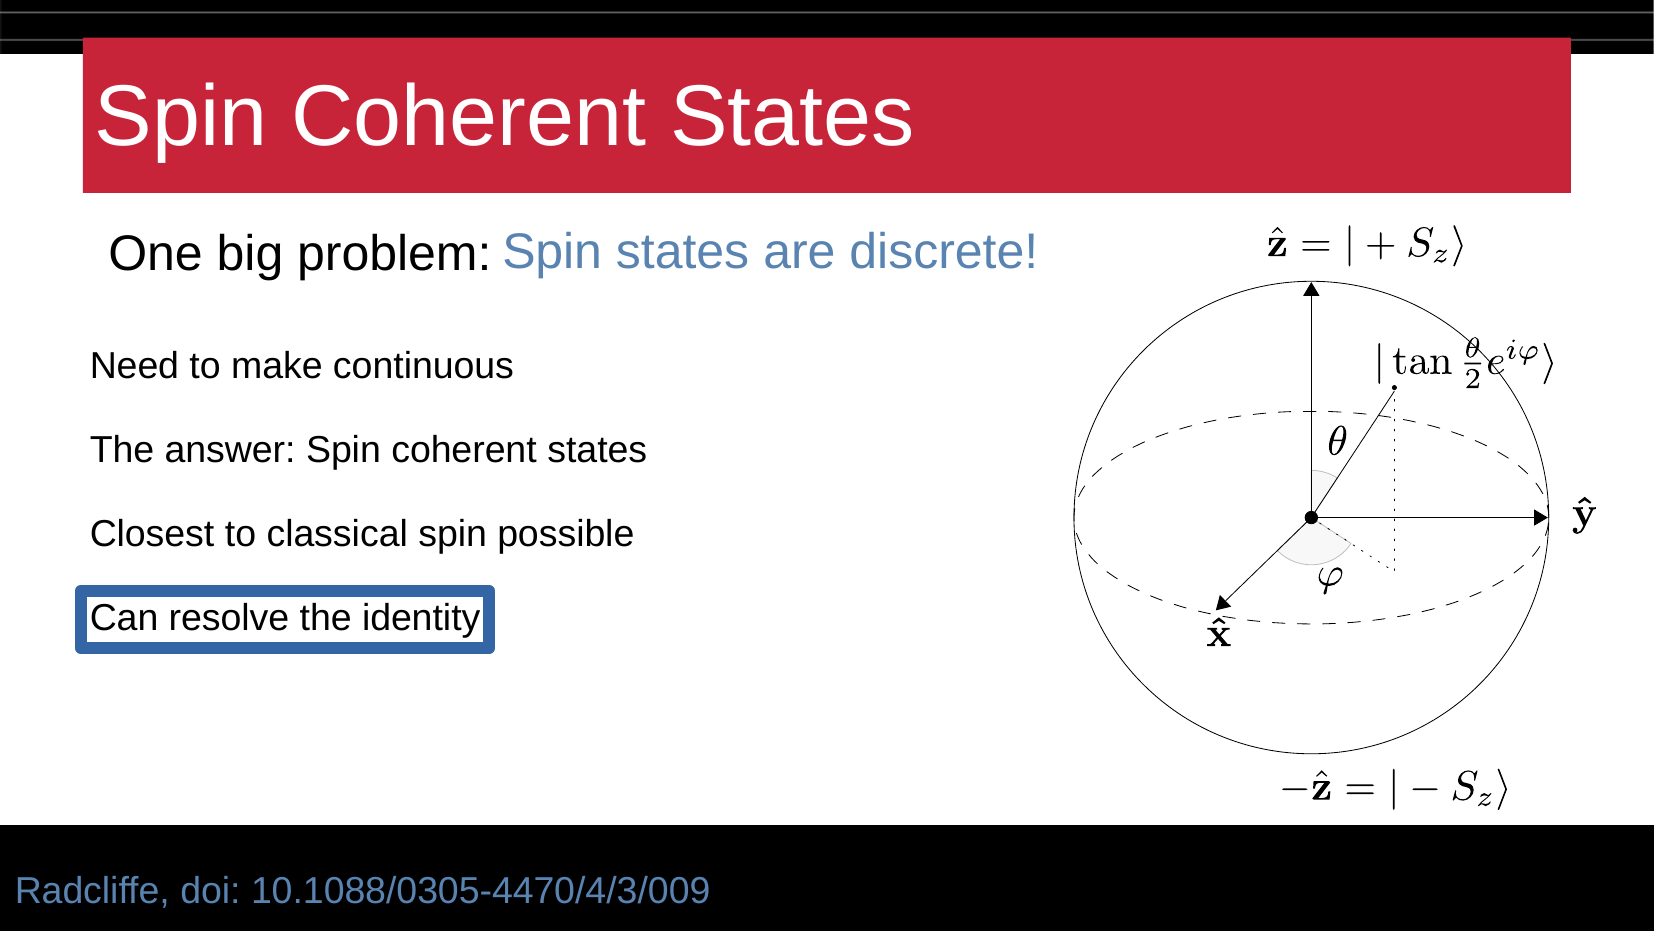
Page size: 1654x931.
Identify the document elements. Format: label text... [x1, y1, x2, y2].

text_box Spin states are discrete! [487, 216, 1126, 343]
title Spin Coherent States [82, 37, 1571, 193]
picture [0, 0, 1654, 54]
text_box [0, 825, 1654, 931]
list One big problem: [37, 225, 487, 338]
text_box [1536, 513, 1545, 523]
text_box [1306, 285, 1316, 294]
text_box Radcliffe, doi: 10.1088/0305-4470/4/3/009 [0, 862, 826, 920]
text_box Need to make continuous The answer: Spin coherent states Closest to classical spin possible Can resolve the identity [75, 337, 1013, 647]
text_box [1075, 225, 1596, 811]
text_box [80, 590, 489, 648]
